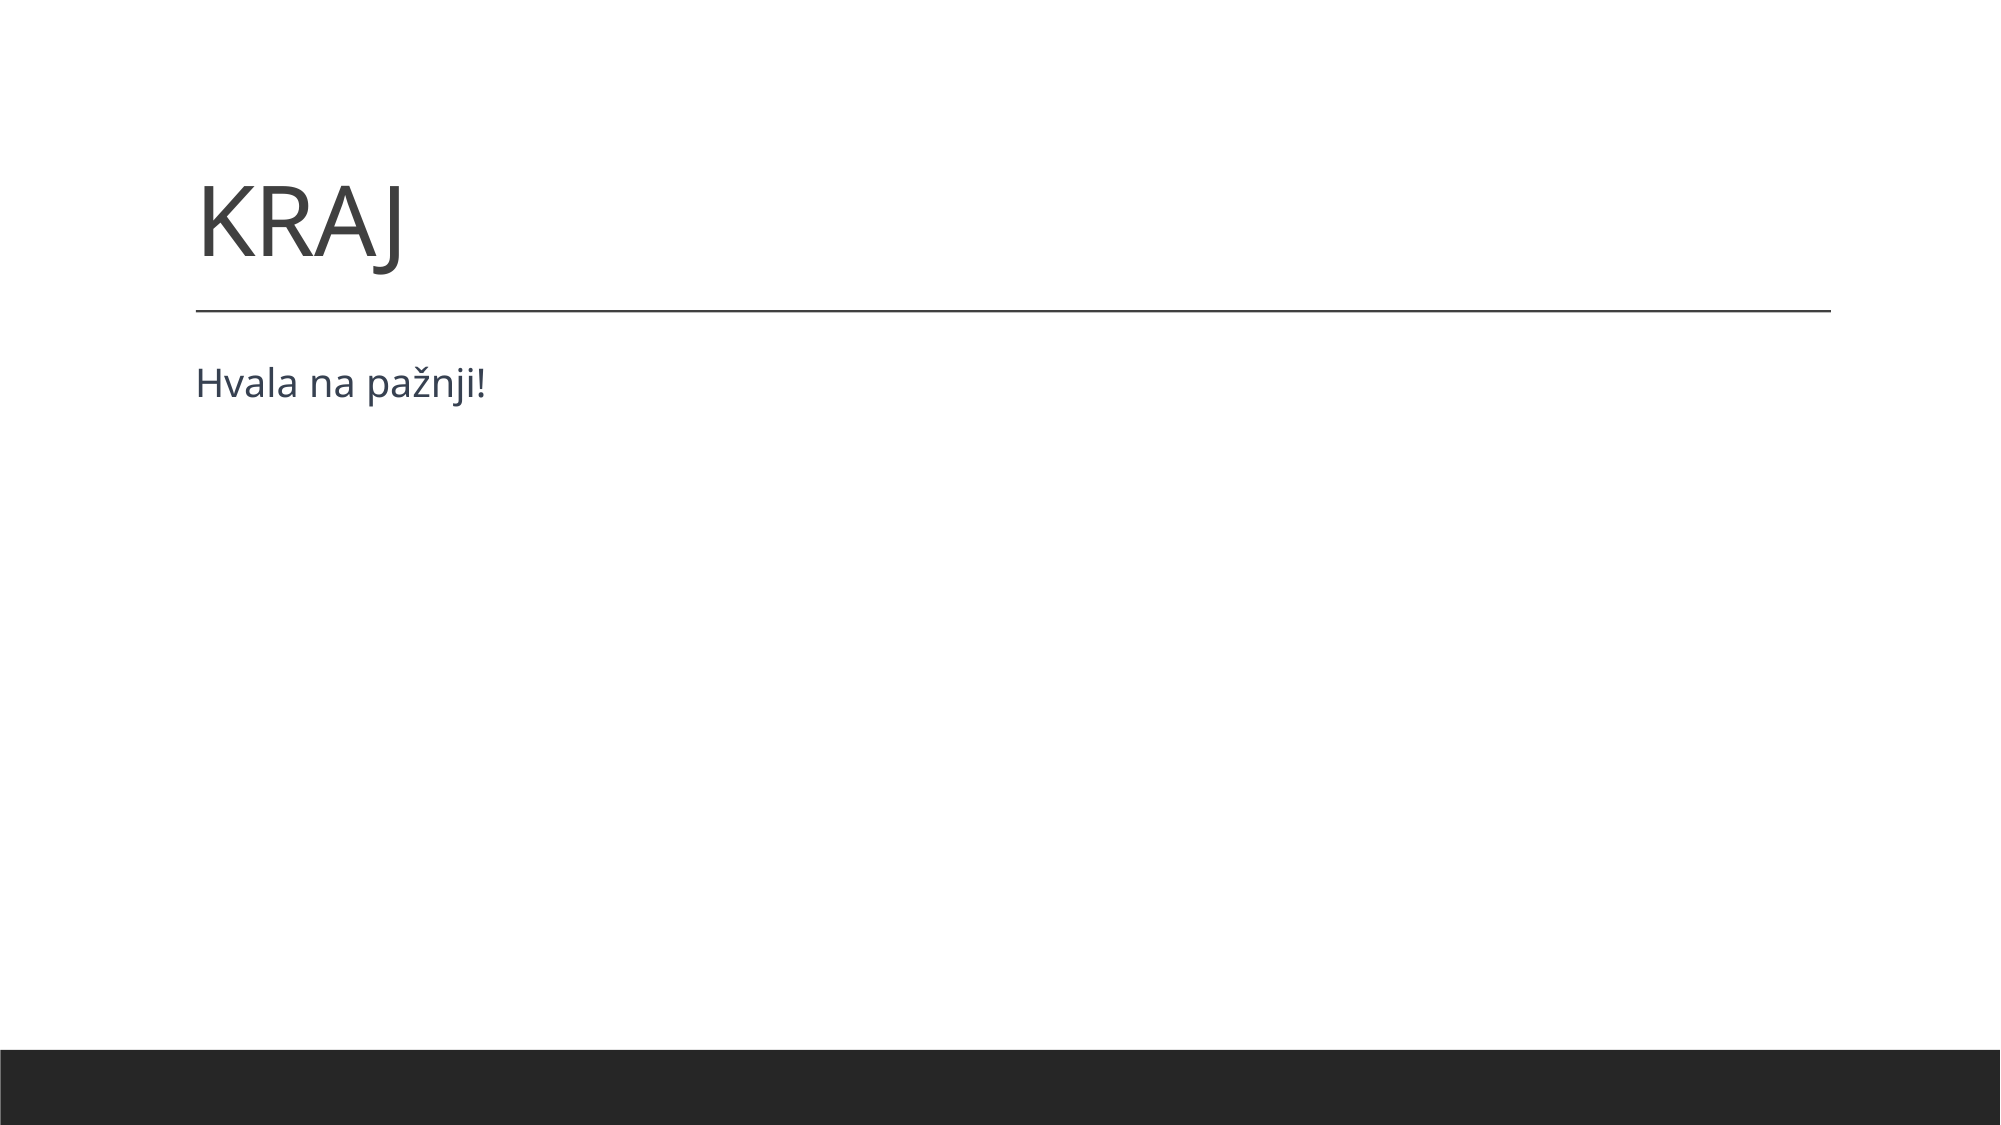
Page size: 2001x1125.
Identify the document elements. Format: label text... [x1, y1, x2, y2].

title KRAJ [180, 47, 1830, 285]
list Hvala na pažnji! [180, 345, 1830, 963]
